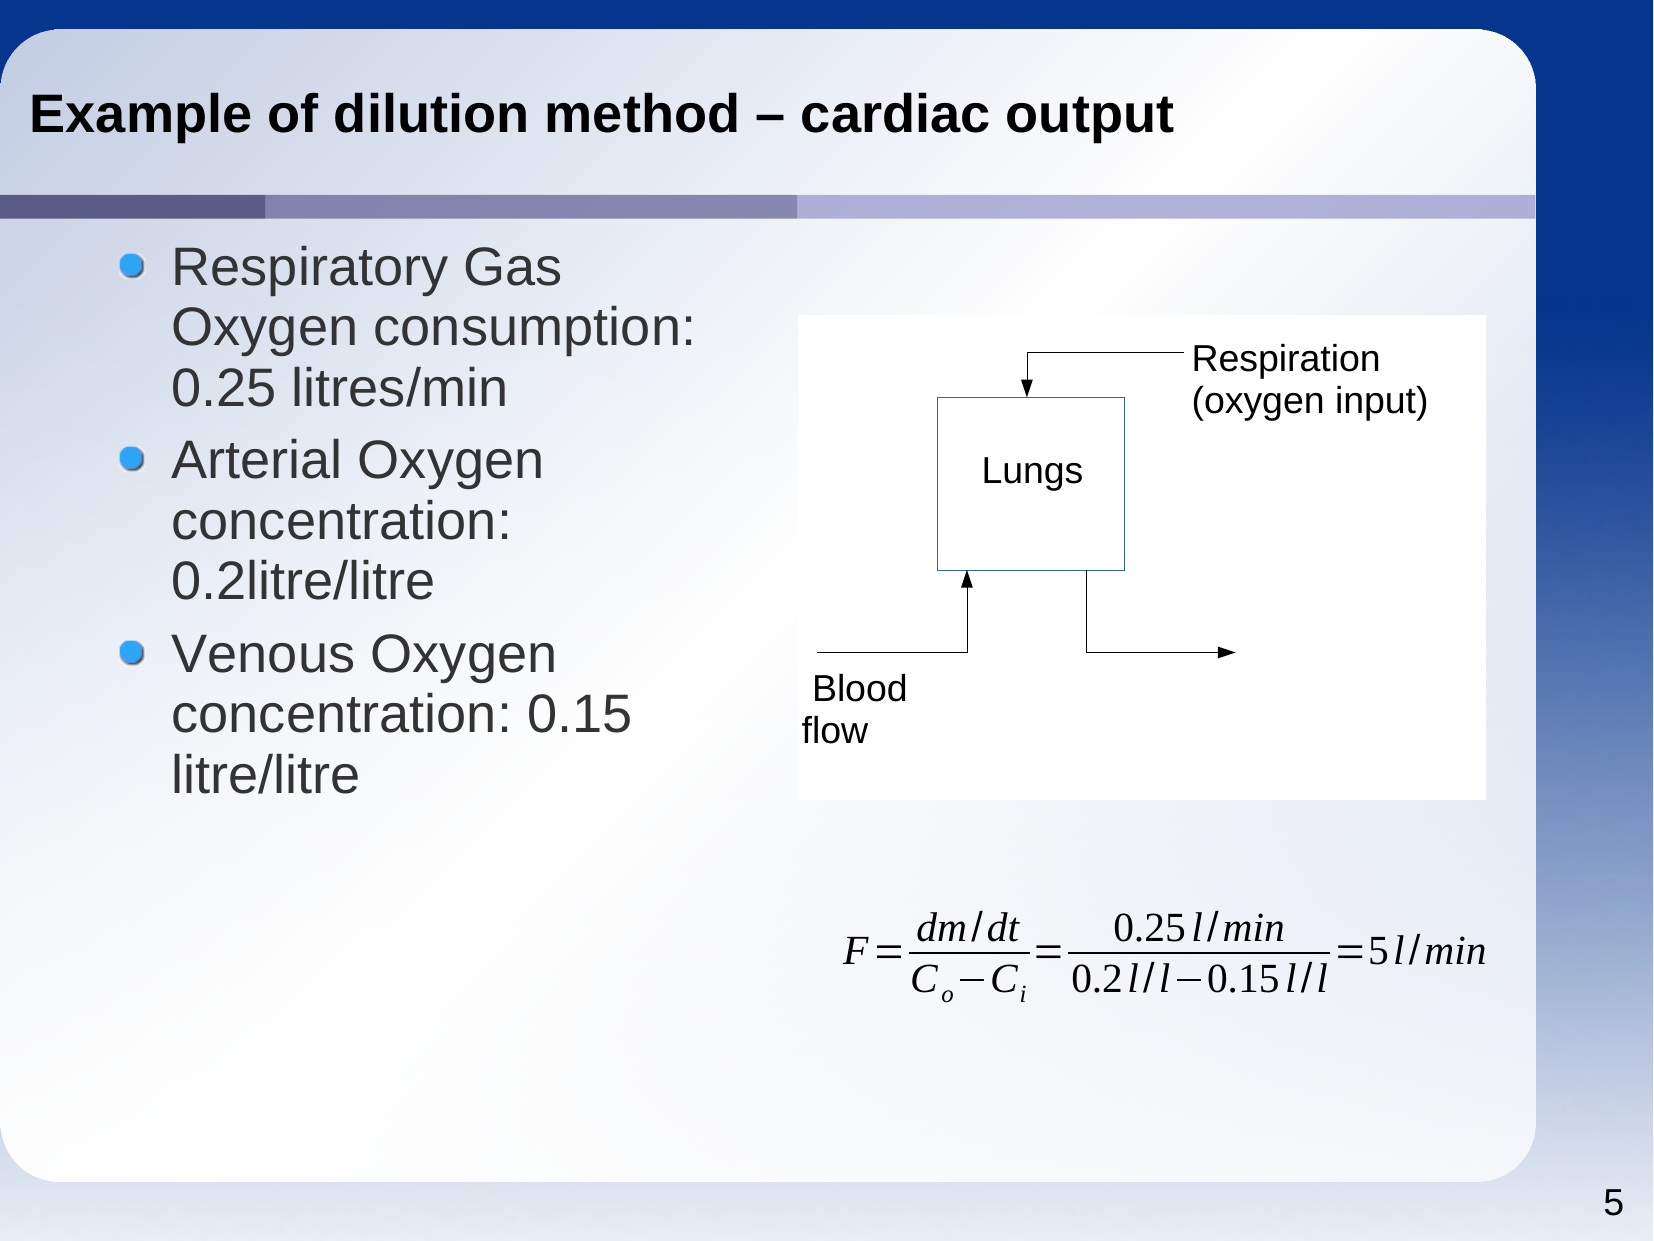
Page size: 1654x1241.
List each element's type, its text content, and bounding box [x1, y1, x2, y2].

chart [835, 903, 1494, 1008]
chart [797, 314, 1487, 800]
picture [0, 0, 1654, 1241]
title Example of dilution method – cardiac output [29, 49, 1506, 178]
list Respiratory Gas Oxygen consumption: 0.25 litres/min Arterial Oxygen concentration: 0.2litre/litre Venous Oxygen concentration: 0.15 litre/litre [29, 236, 750, 1152]
